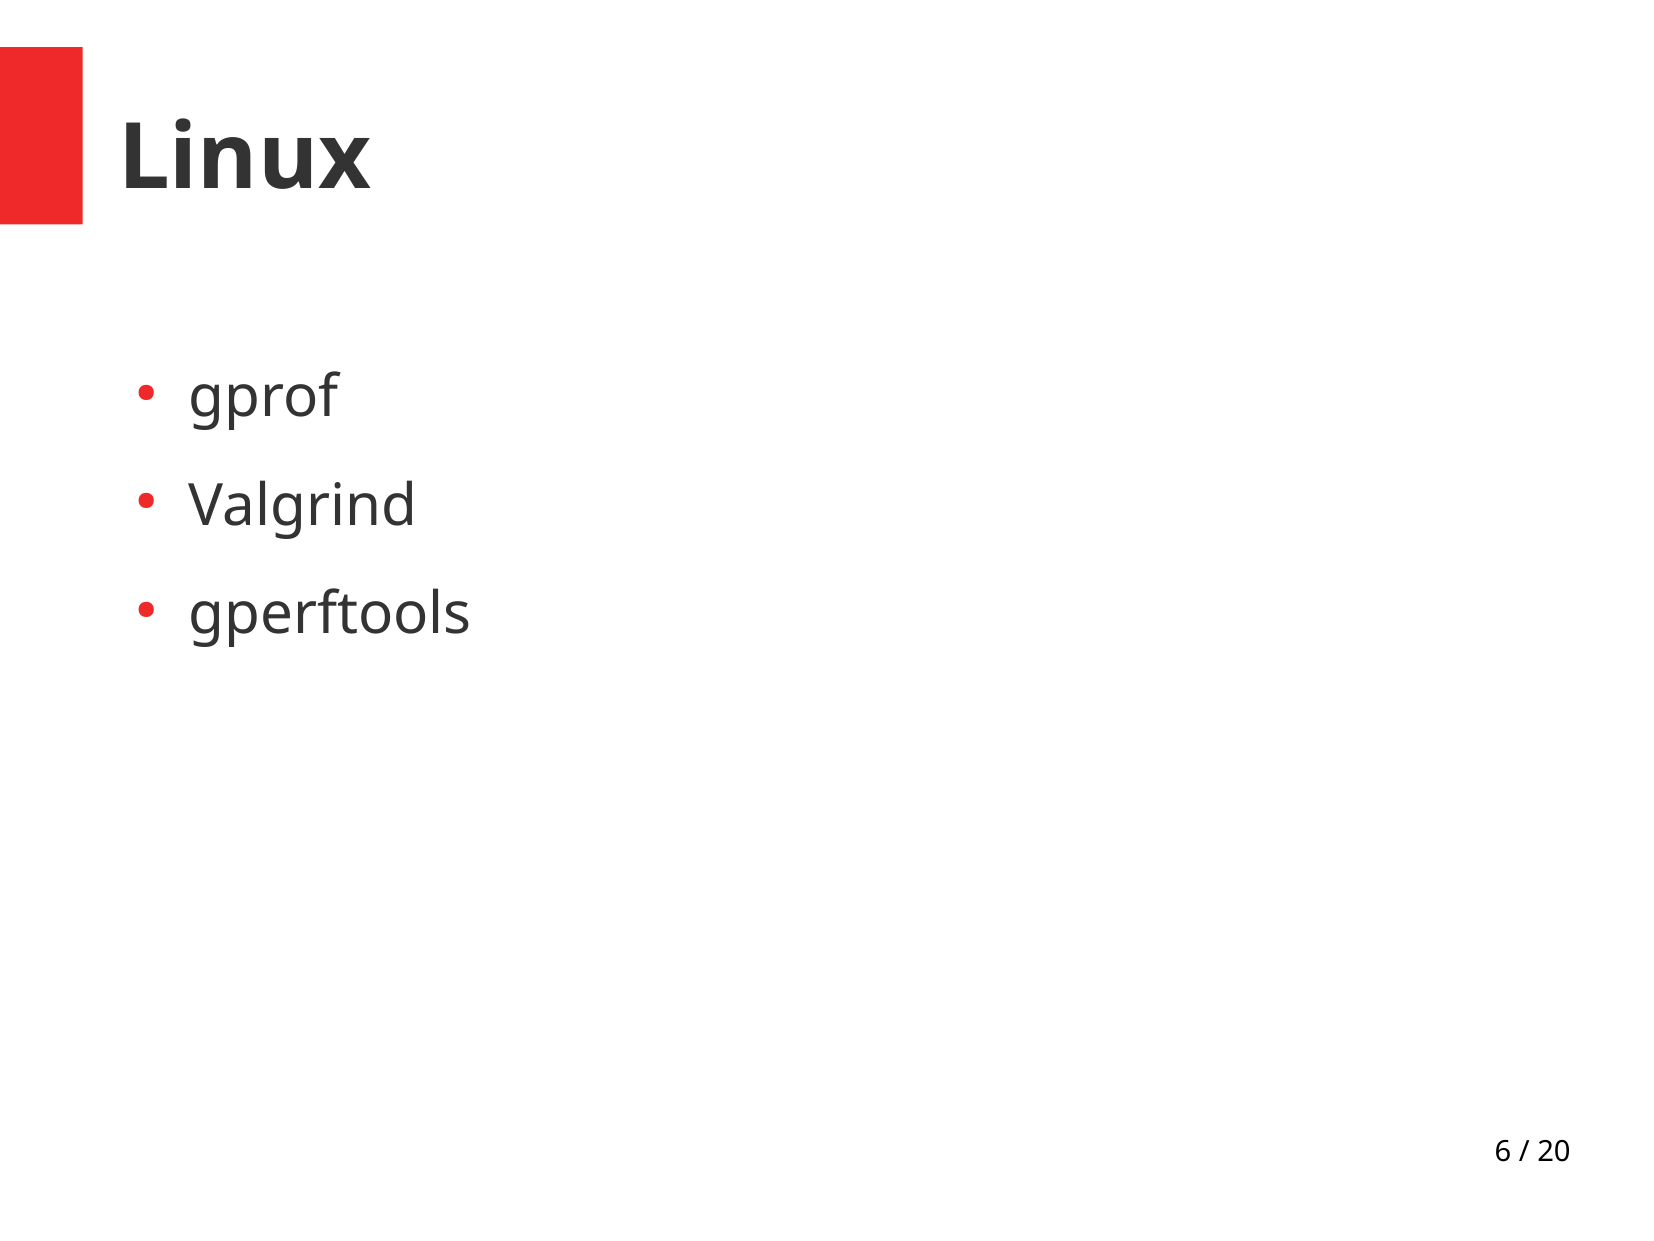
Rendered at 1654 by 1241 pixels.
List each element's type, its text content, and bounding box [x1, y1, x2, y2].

list gprof Valgrind gperftools [118, 354, 1536, 1074]
title Linux [118, 45, 1571, 260]
